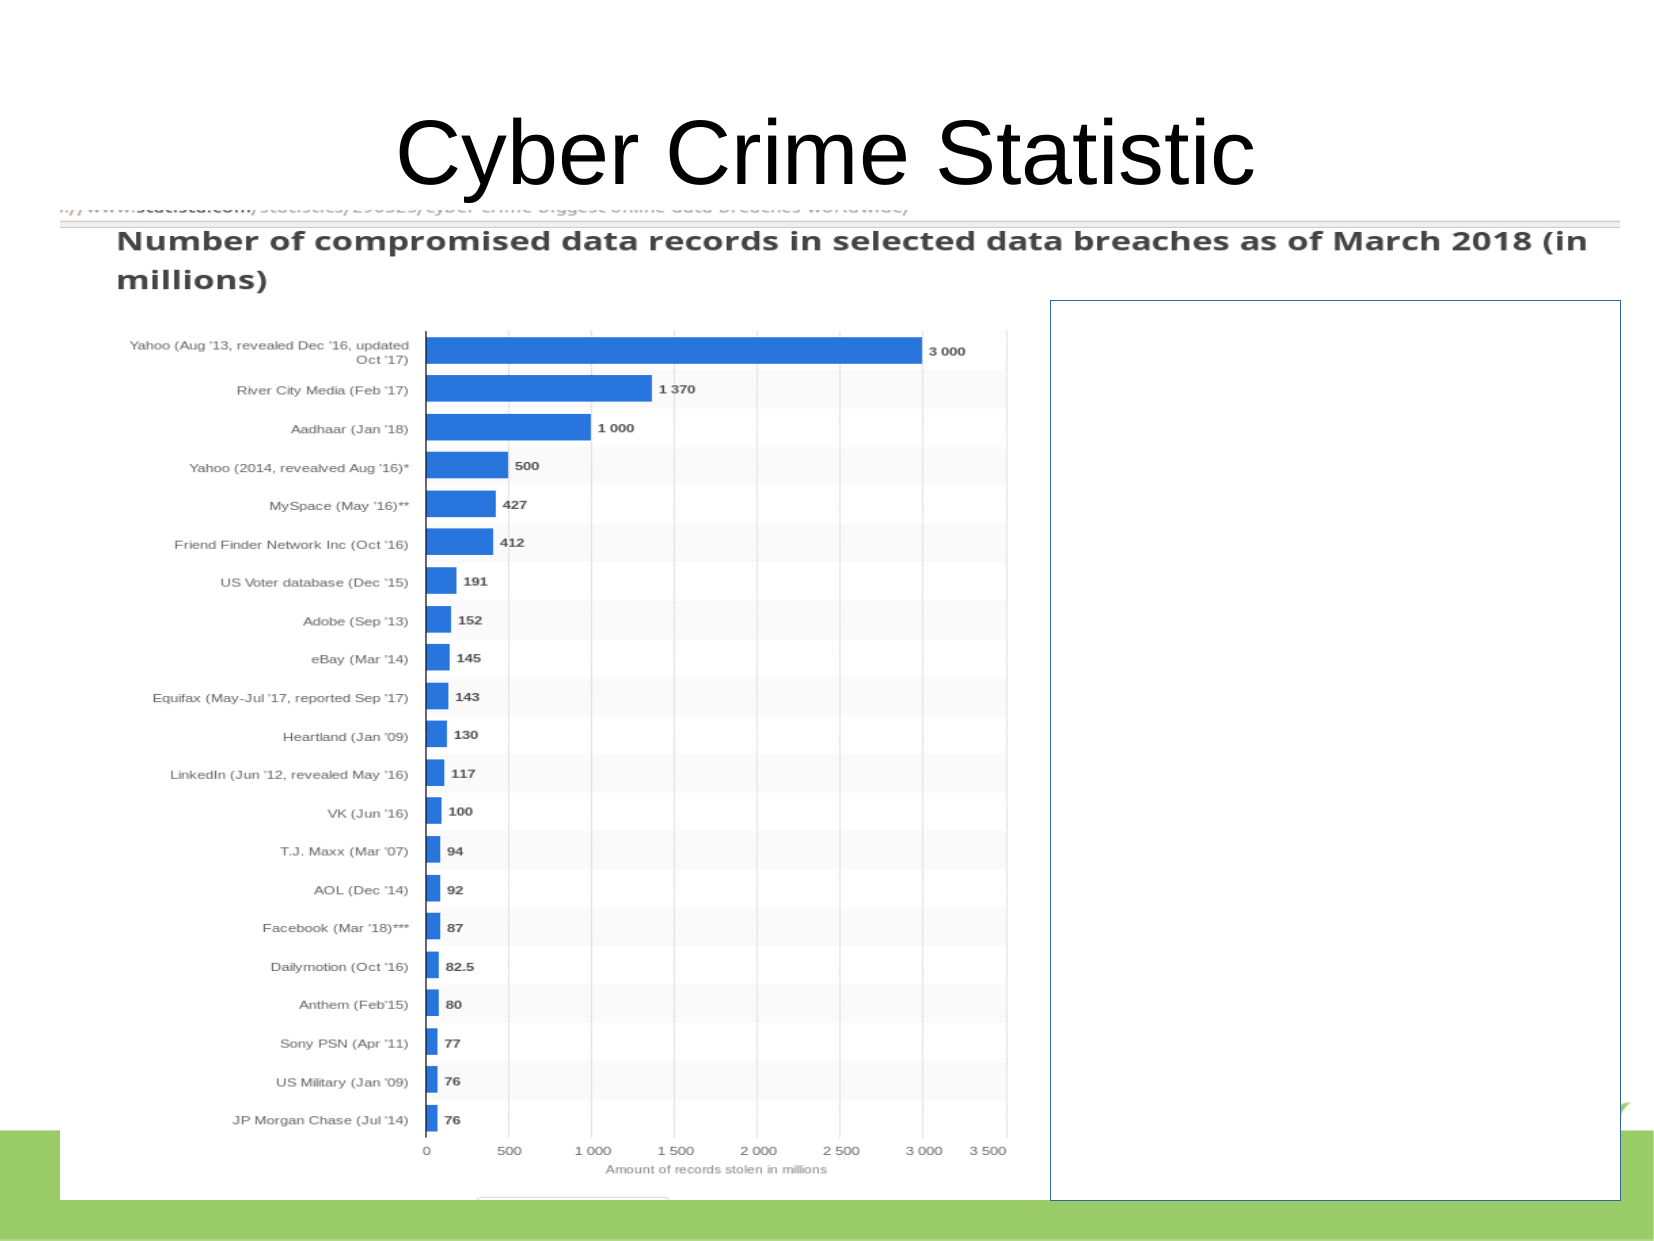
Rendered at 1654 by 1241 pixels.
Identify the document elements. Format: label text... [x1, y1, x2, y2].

picture [0, 0, 1654, 1241]
text_box [1050, 300, 1621, 1201]
title Cyber Crime Statistic [82, 49, 1571, 210]
